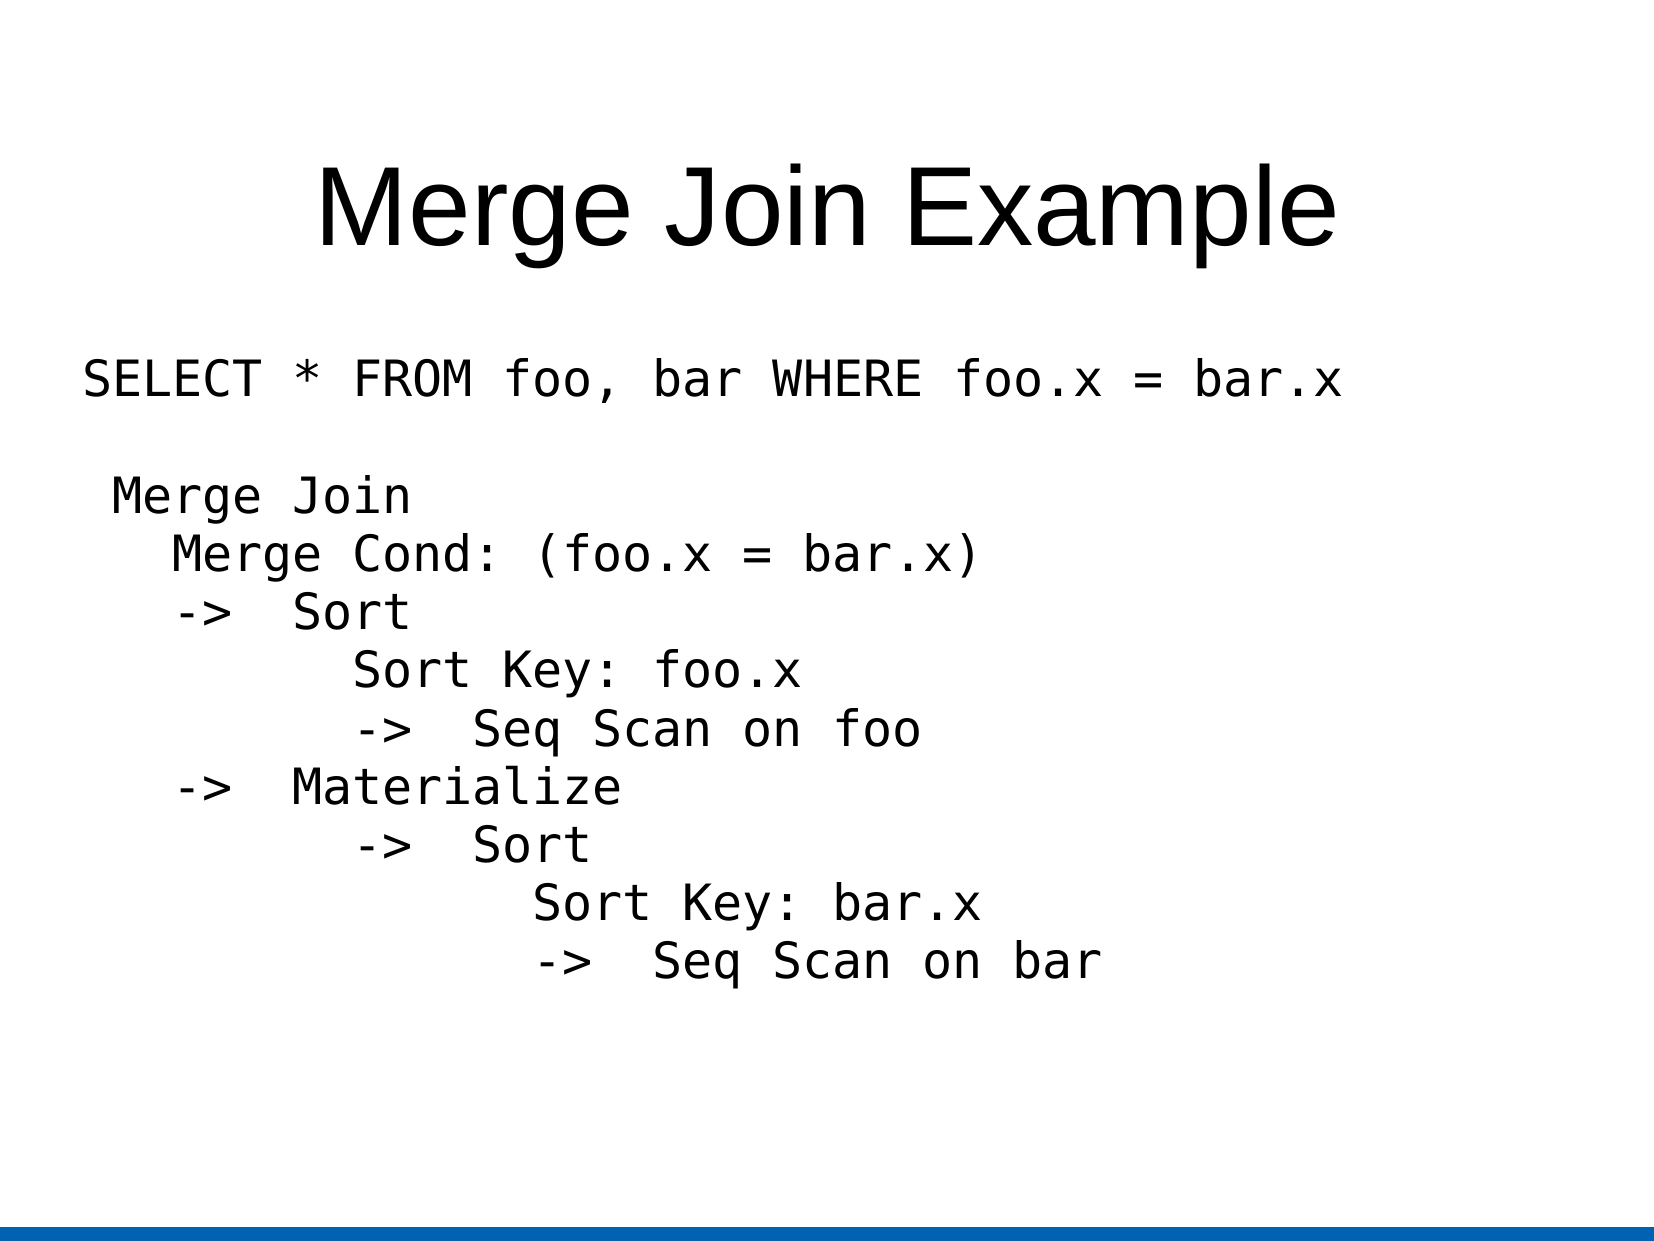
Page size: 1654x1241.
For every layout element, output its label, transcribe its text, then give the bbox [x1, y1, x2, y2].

title Merge Join Example [121, 102, 1533, 290]
subtitle SELECT * FROM foo, bar WHERE foo.x = bar.x Merge Join Merge Cond: (foo.x = bar.x) -> Sort Sort Key: foo.x -> Seq Scan on foo -> Materialize -> Sort Sort Key: bar.x -> Seq Scan on bar [82, 290, 1571, 1109]
